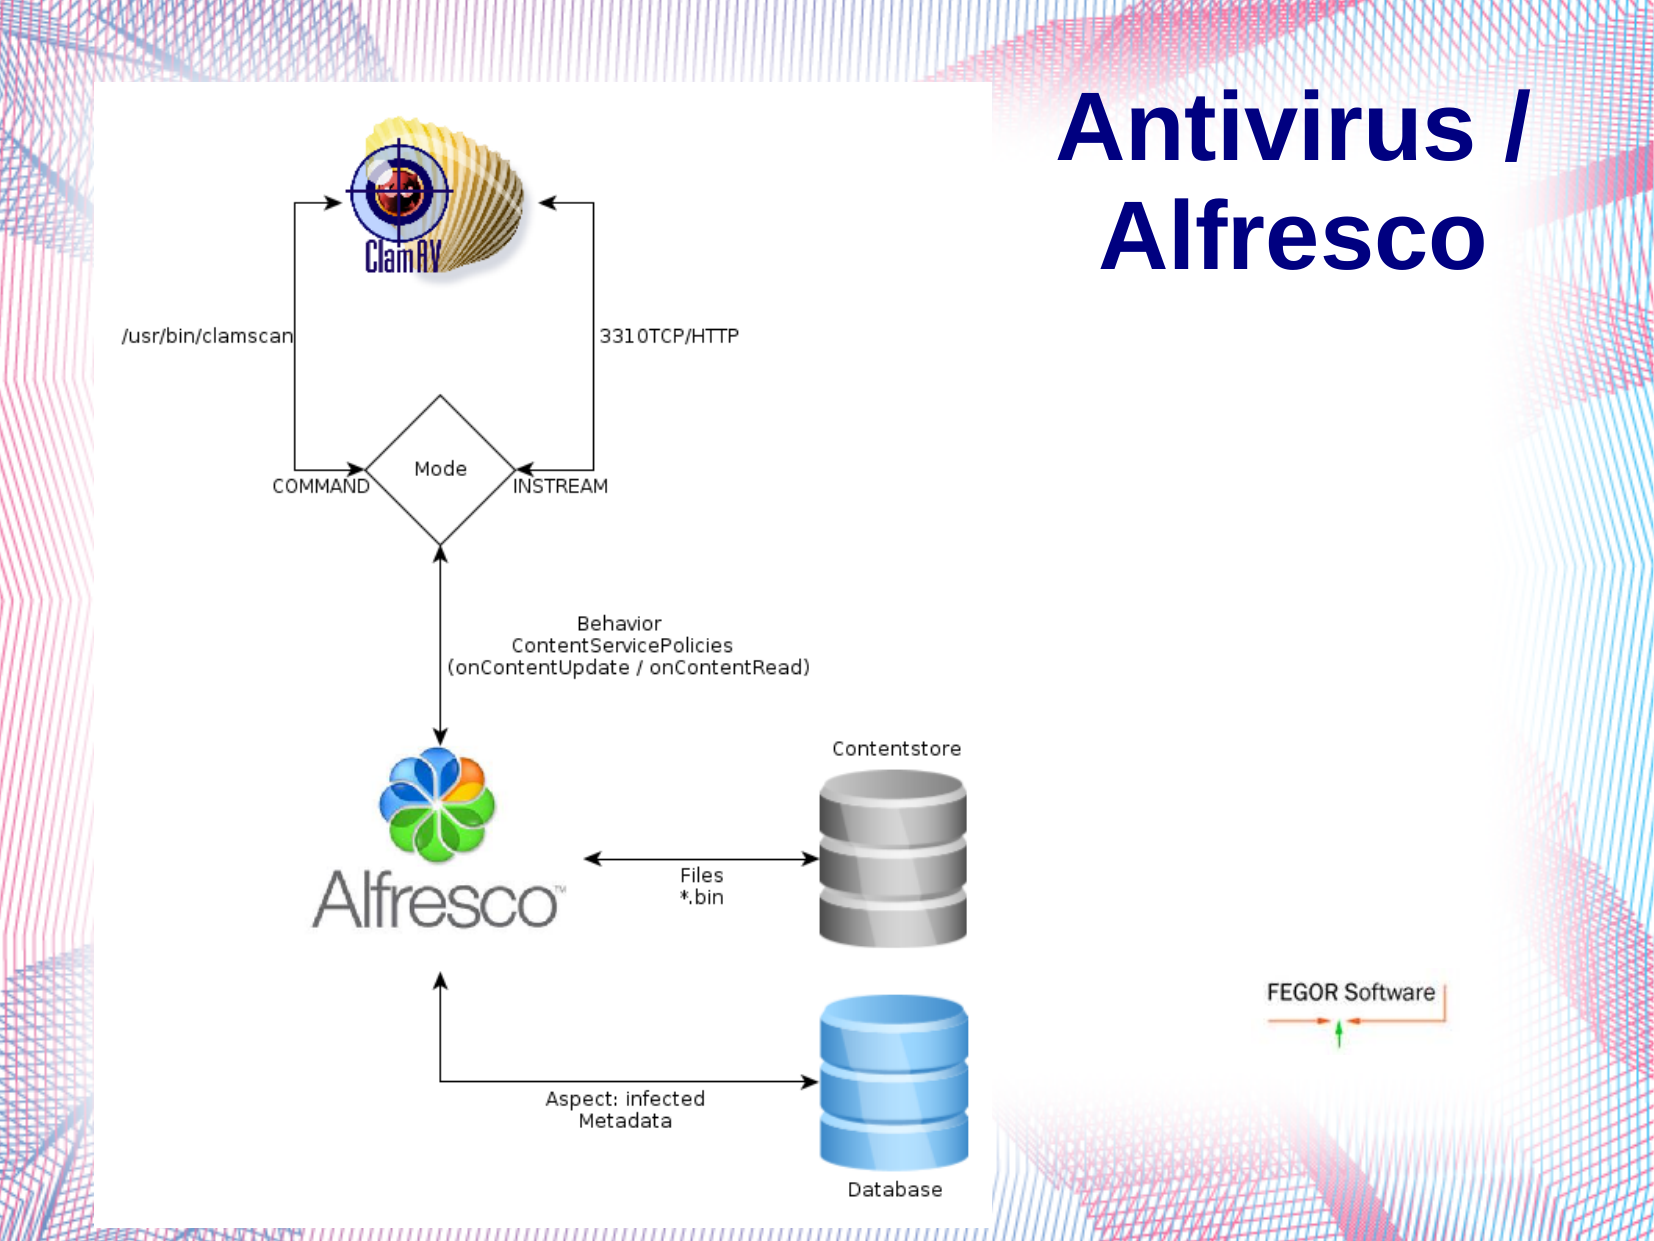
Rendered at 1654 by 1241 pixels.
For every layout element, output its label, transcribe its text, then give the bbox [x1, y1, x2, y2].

picture [0, 0, 1654, 1241]
title Antivirus / Alfresco [1015, 43, 1571, 319]
